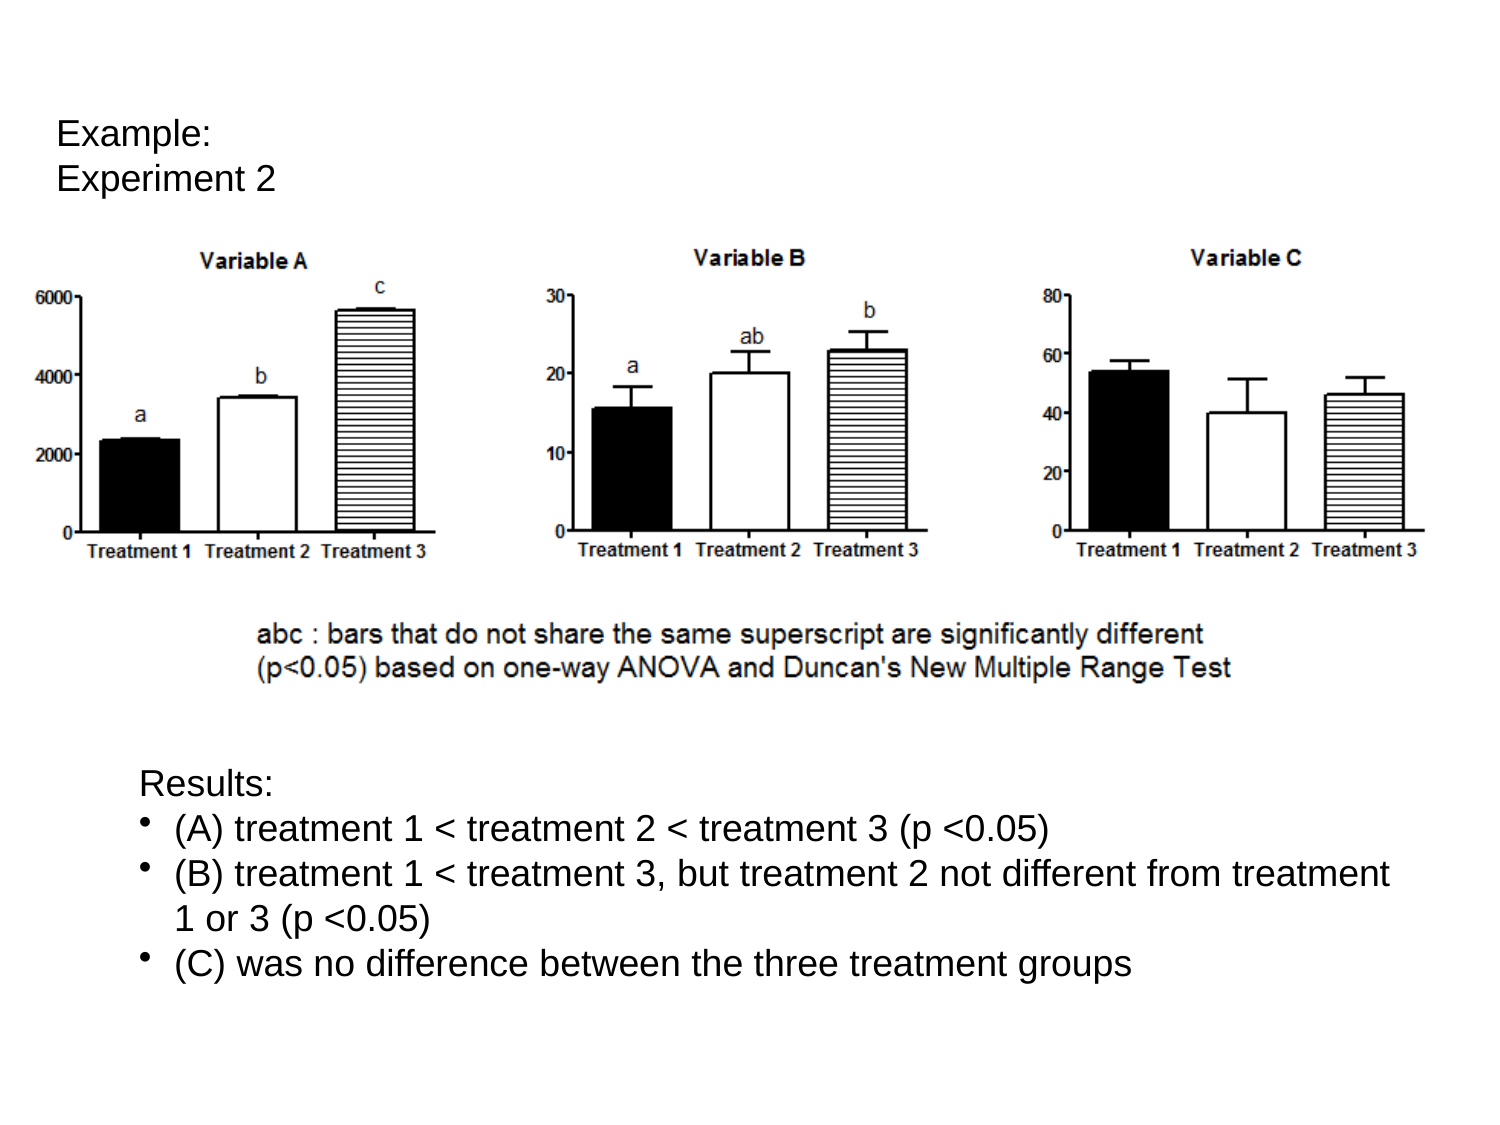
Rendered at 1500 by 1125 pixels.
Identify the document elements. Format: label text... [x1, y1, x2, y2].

text_box Example: Experiment 2 [41, 102, 792, 207]
text_box Results: (A) treatment 1 < treatment 2 < treatment 3 (p <0.05) (B) treatment 1 < treatment 3, but treatment 2 not different from treatment 1 or 3 (p <0.05) (C) was no difference between the three treatment groups [123, 751, 1412, 992]
picture [0, 208, 1500, 706]
